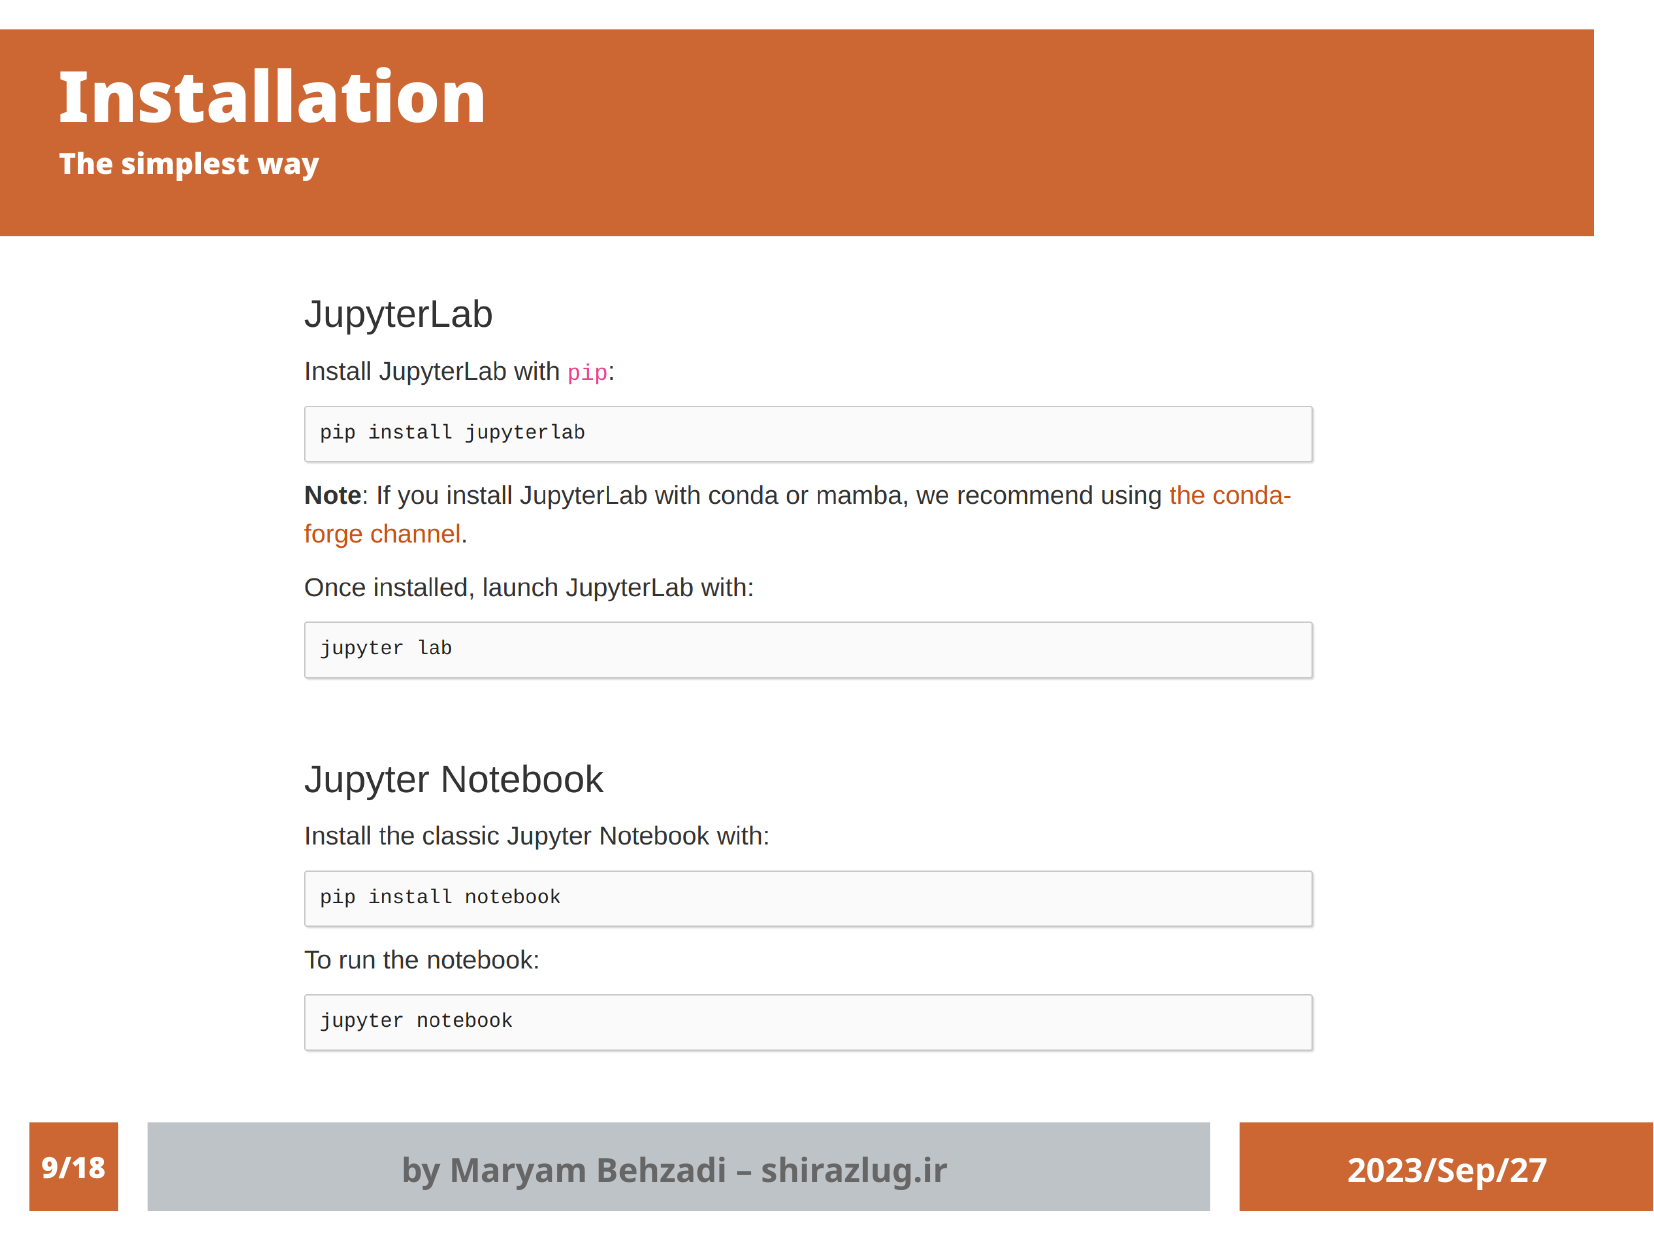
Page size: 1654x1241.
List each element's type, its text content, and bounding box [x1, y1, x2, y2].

picture [285, 284, 1336, 1066]
title Installation The simplest way [58, 96, 1594, 184]
